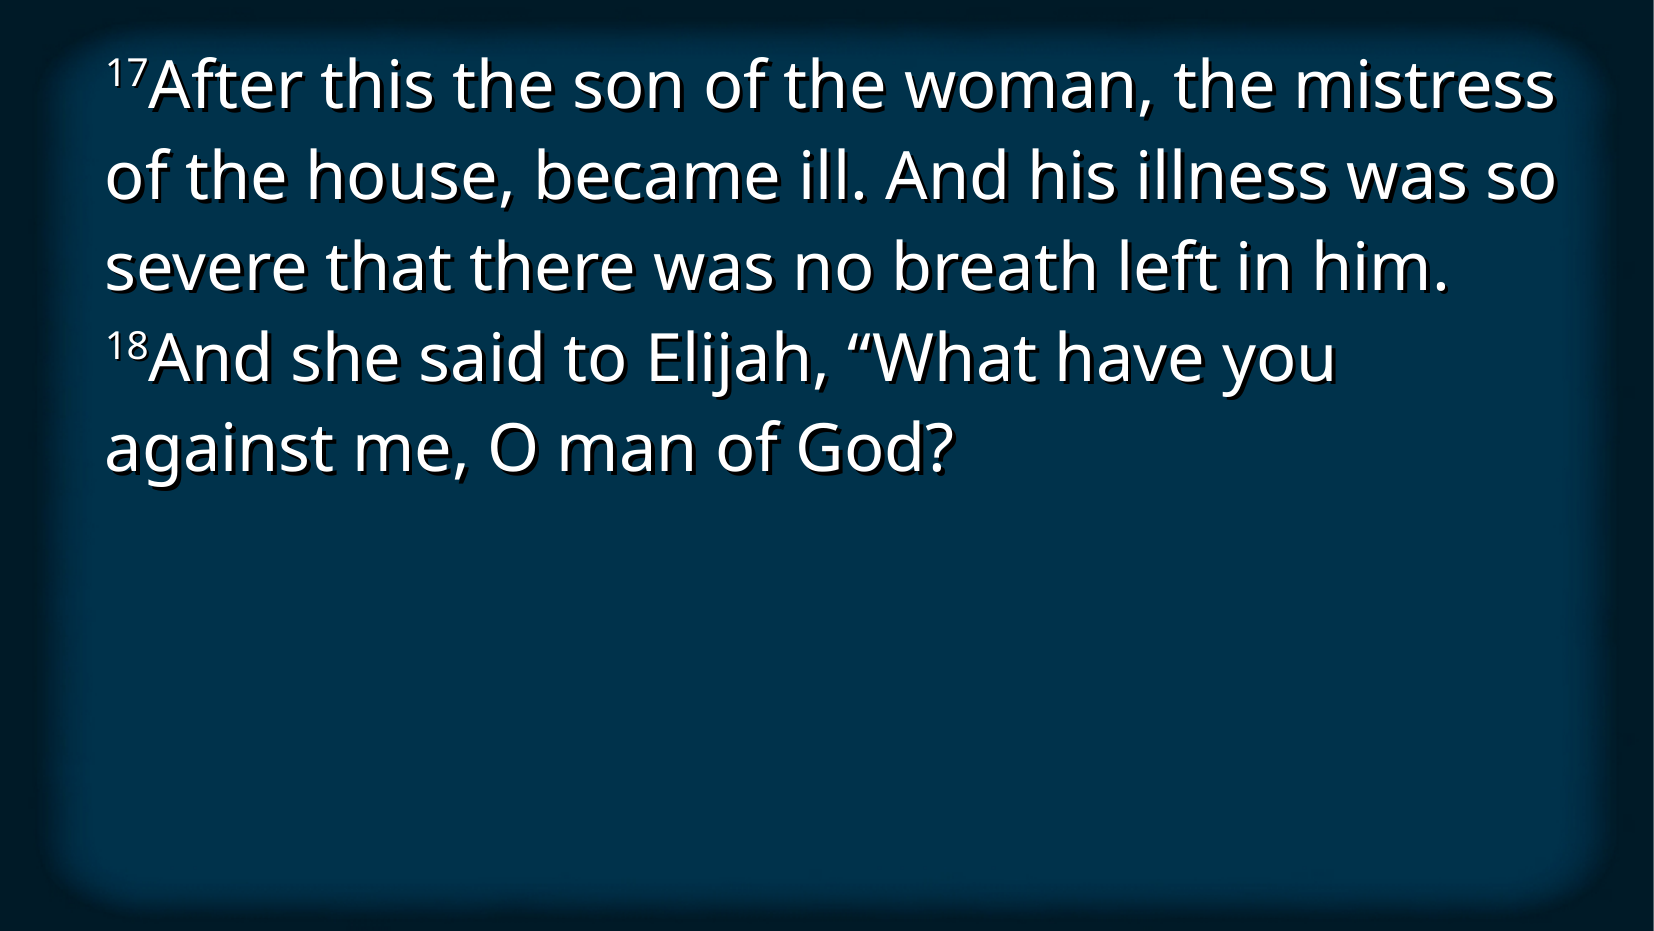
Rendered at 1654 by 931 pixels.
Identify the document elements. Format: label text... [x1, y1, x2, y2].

picture [0, 0, 1654, 931]
text_box 17After this the son of the woman, the mistress of the house, became ill. And his illness was so severe that there was no breath left in him. 18And she said to Elijah, “What have you against me, O man of God? [90, 30, 1576, 489]
